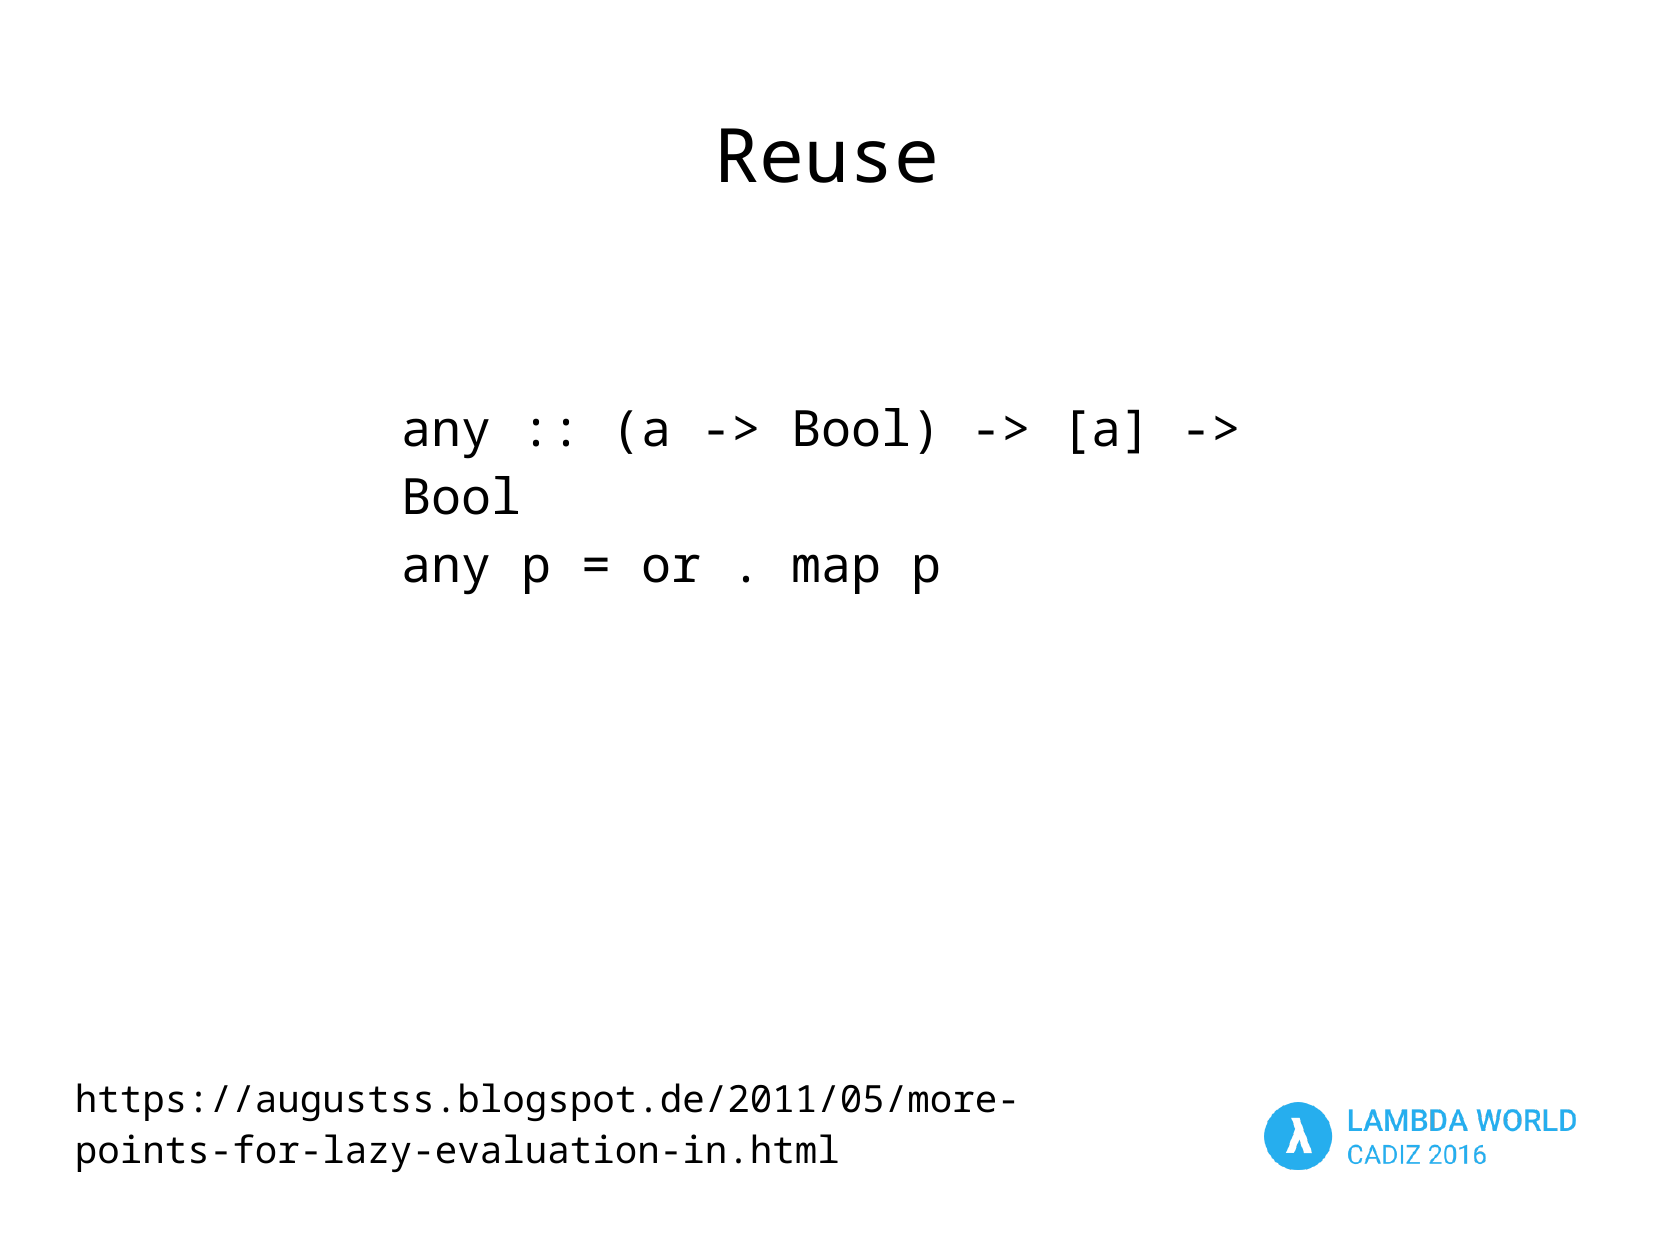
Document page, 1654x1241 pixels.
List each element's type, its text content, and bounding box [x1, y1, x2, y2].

picture [1264, 1102, 1576, 1171]
text_box any :: (a -> Bool) -> [a] -> Bool any p = or . map p [386, 385, 1302, 558]
title Reuse [82, 49, 1571, 257]
text_box https://augustss.blogspot.de/2011/05/more-points-for-lazy-evaluation-in.html [60, 1065, 1111, 1193]
